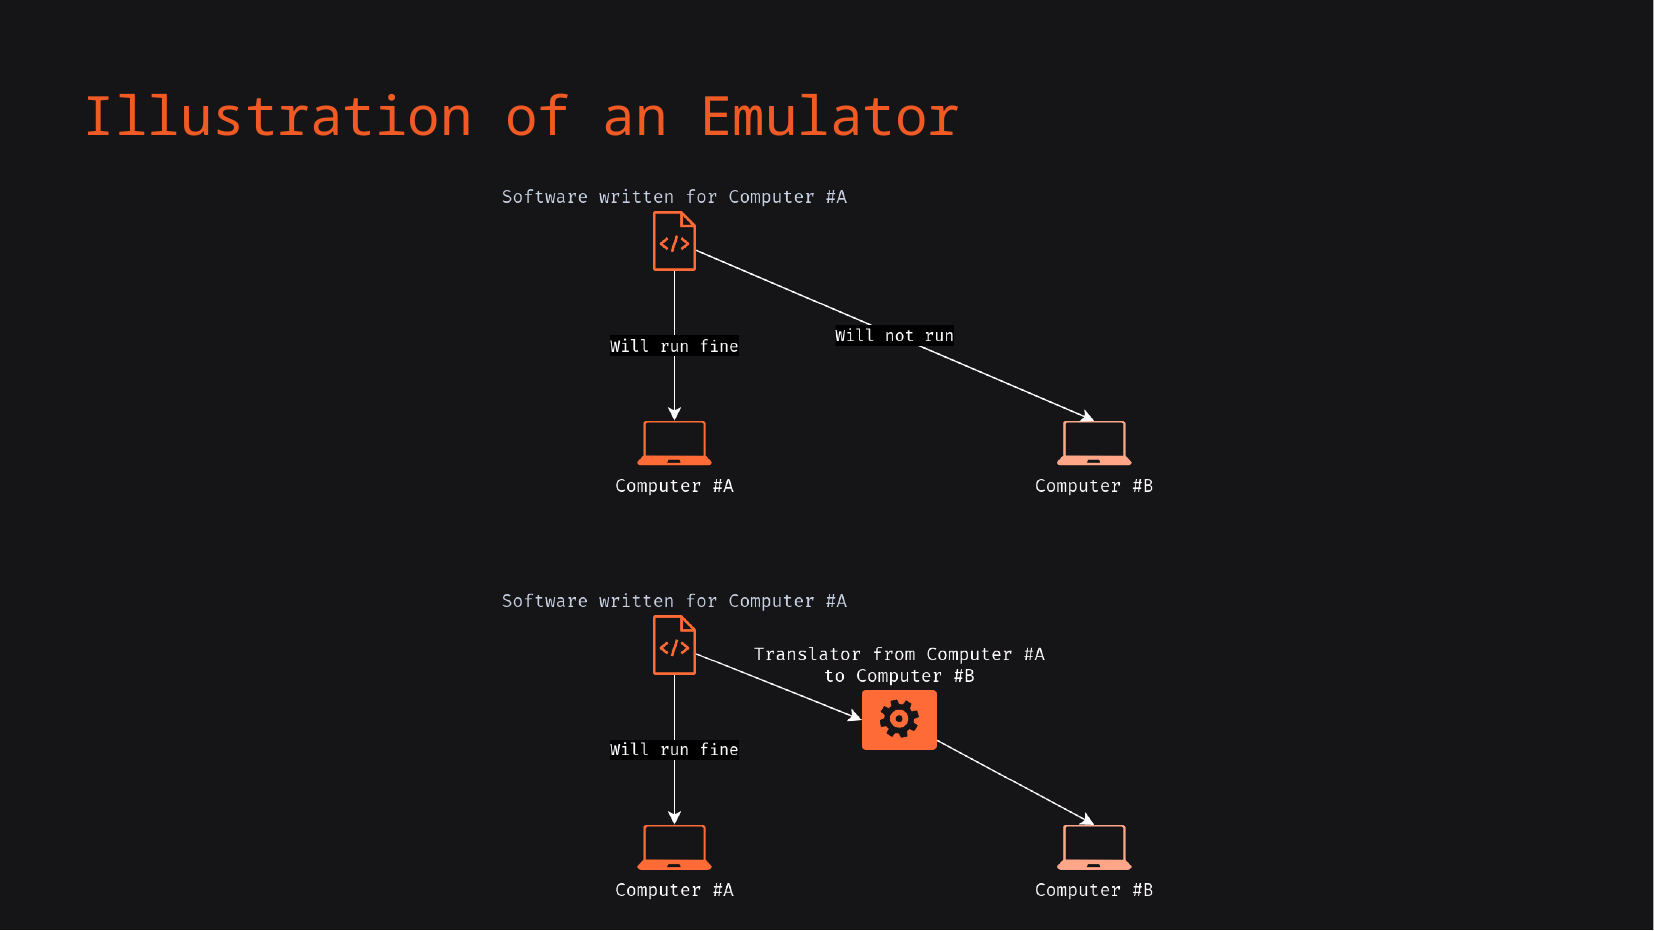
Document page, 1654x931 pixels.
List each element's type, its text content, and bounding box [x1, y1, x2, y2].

title Illustration of an Emulator [82, 37, 1276, 193]
picture [501, 183, 1153, 901]
